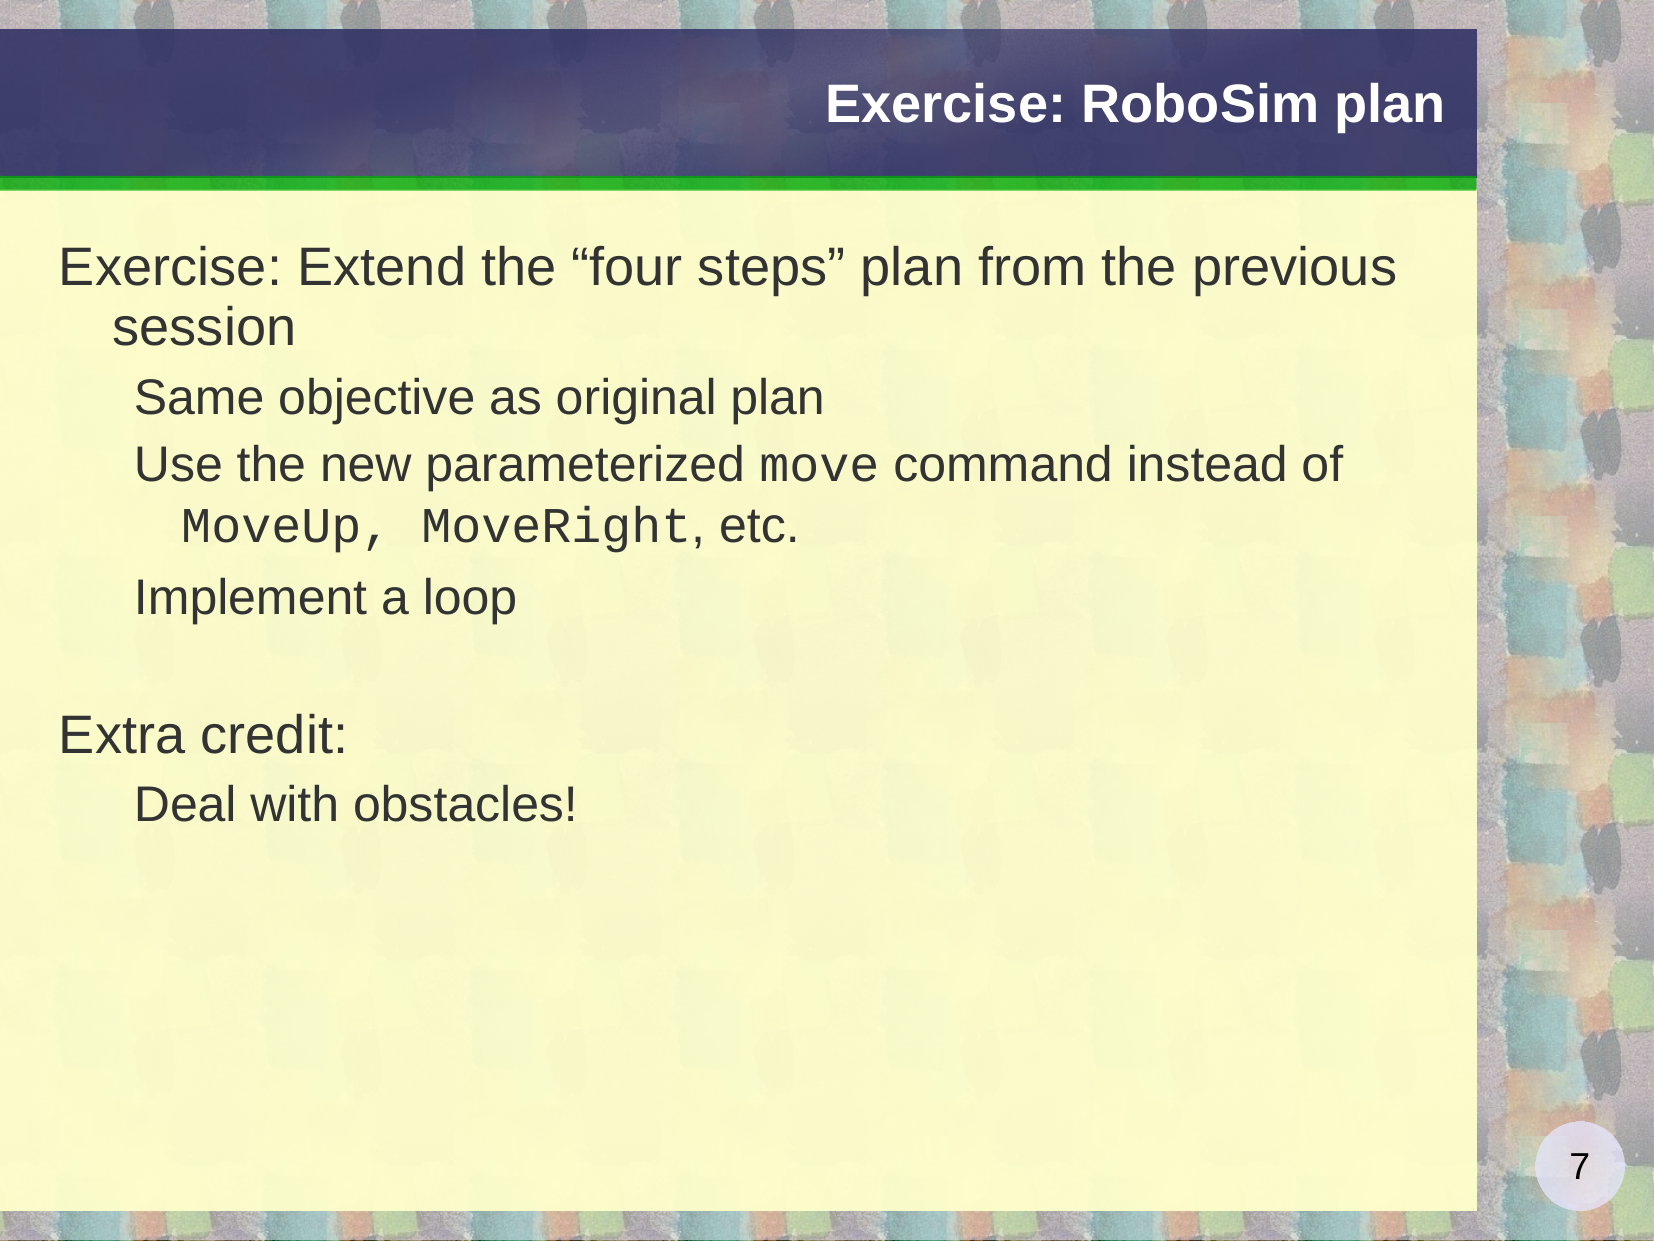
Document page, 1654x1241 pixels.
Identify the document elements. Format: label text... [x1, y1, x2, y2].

list Exercise: Extend the “four steps” plan from the previous session Same objective as original plan Use the new parameterized move command instead of MoveUp, MoveRight, etc. Implement a loop Extra credit: Deal with obstacles! [59, 236, 1418, 1182]
title Exercise: RoboSim plan [29, 59, 1447, 148]
